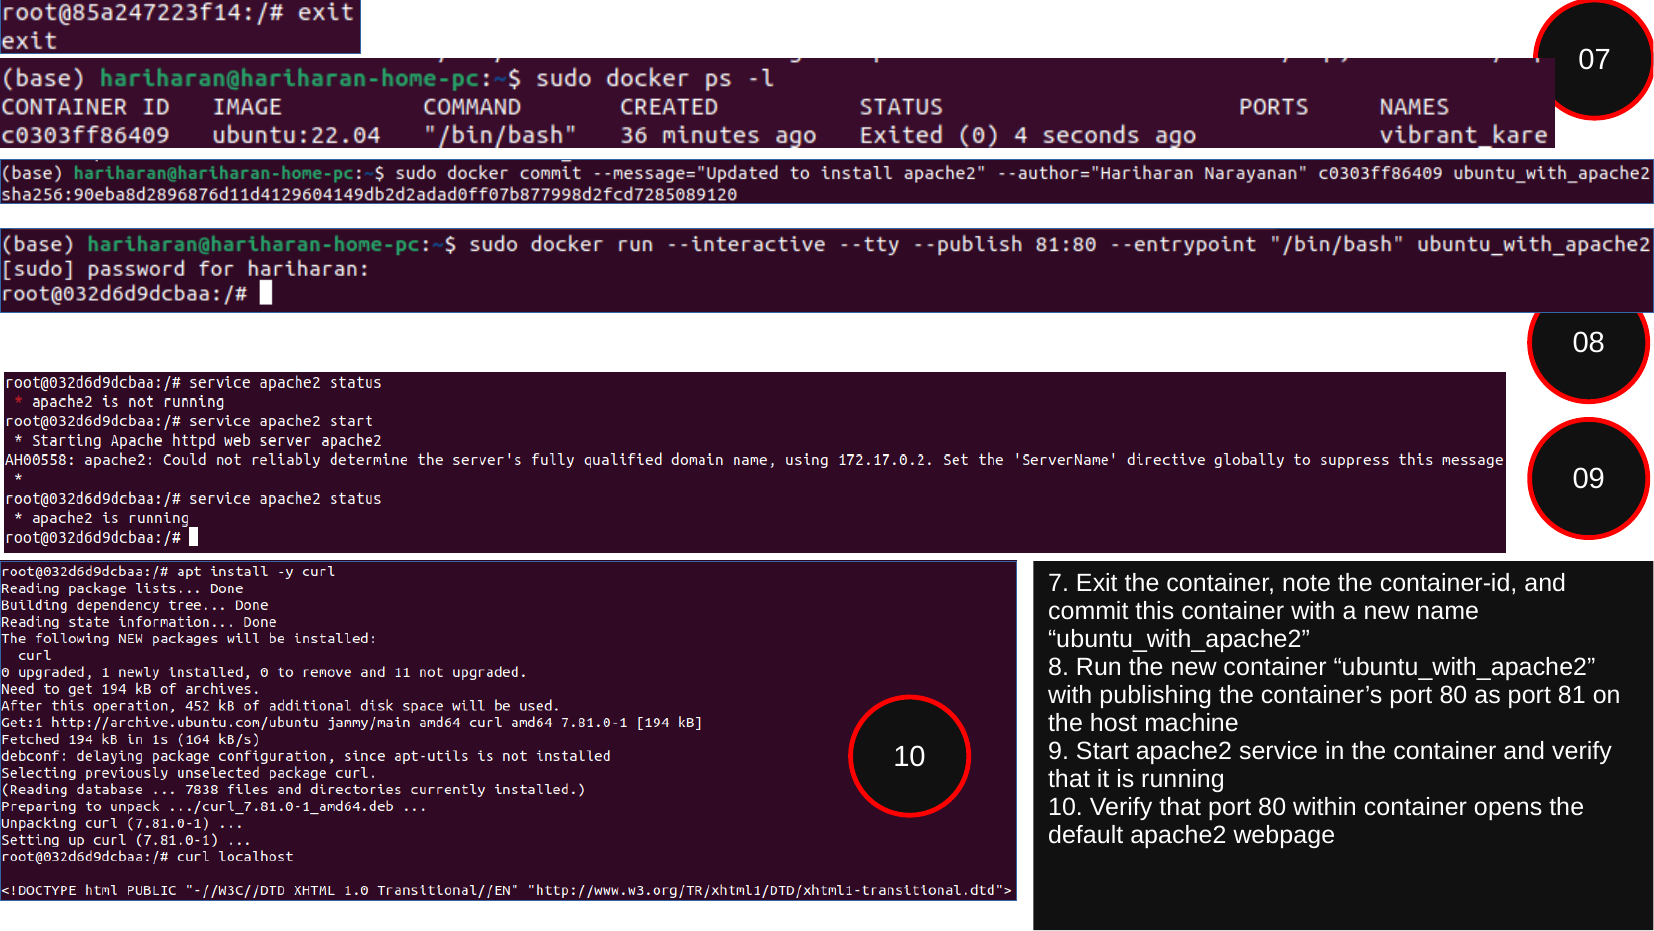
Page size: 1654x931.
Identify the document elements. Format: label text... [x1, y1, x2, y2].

picture [0, 58, 1555, 149]
picture [0, 228, 1654, 313]
picture [4, 372, 1506, 553]
text_box 07 [1535, 0, 1654, 119]
picture [0, 0, 361, 54]
text_box 09 [1529, 419, 1648, 538]
picture [0, 560, 1017, 901]
picture [0, 159, 1654, 204]
text_box 7. Exit the container, note the container-id, and commit this container with a new name “ubuntu_with_apache2” 8. Run the new container “ubuntu_with_apache2” with publishing the container’s port 80 as port 81 on the host machine 9. Start apache2 service in the container and verify that it is running 10. Verify that port 80 within container opens the default apache2 webpage [1033, 561, 1654, 931]
text_box 08 [1529, 313, 1648, 402]
text_box 10 [850, 697, 969, 816]
